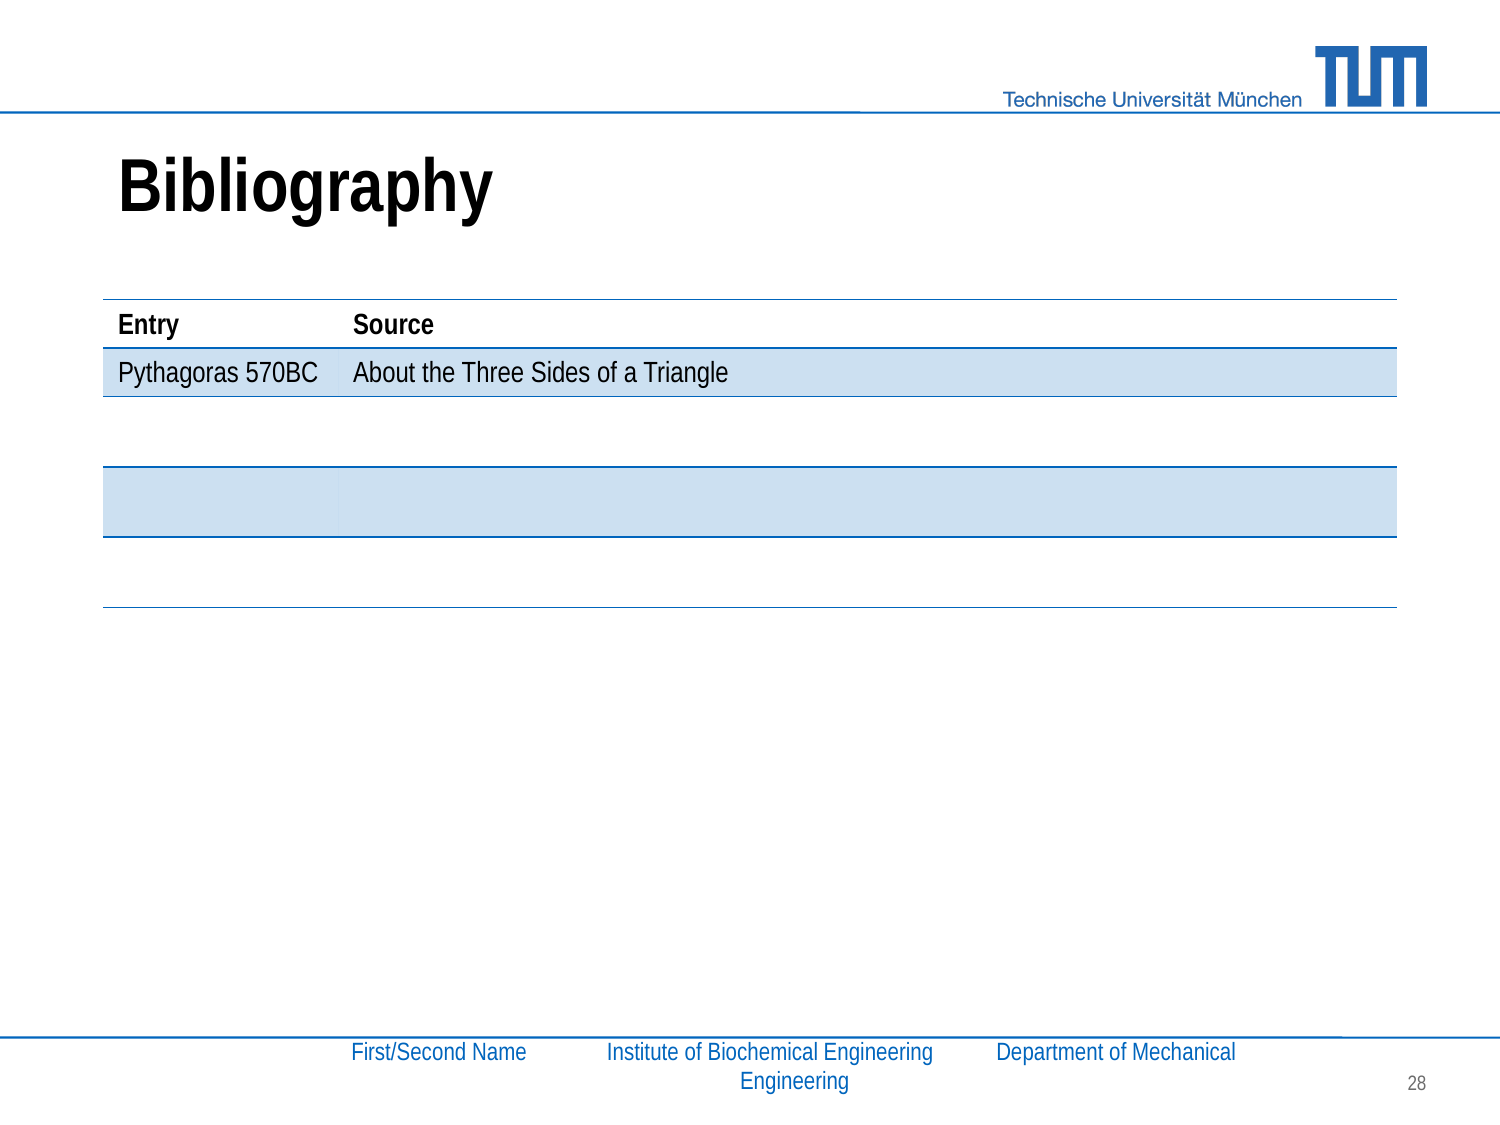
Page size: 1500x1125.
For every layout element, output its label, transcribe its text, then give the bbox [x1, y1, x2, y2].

table_cell [338, 397, 1397, 466]
table_cell About the Three Sides of a Triangle [338, 349, 1397, 396]
table_cell [103, 538, 338, 607]
table_header Source [338, 300, 1397, 347]
table_header Entry [103, 300, 338, 347]
footer First/Second Name Institute of Biochemical Engineering Department of Mechanical Engineering [278, 1042, 1312, 1103]
slide_number <number> [1340, 1042, 1427, 1103]
table_cell Pythagoras 570BC [103, 349, 338, 396]
picture [1003, 46, 1427, 107]
title Bibliography [103, 114, 1397, 235]
table_cell [103, 397, 338, 466]
table_cell [338, 538, 1397, 607]
table_cell [338, 468, 1397, 536]
table_cell [103, 468, 338, 536]
